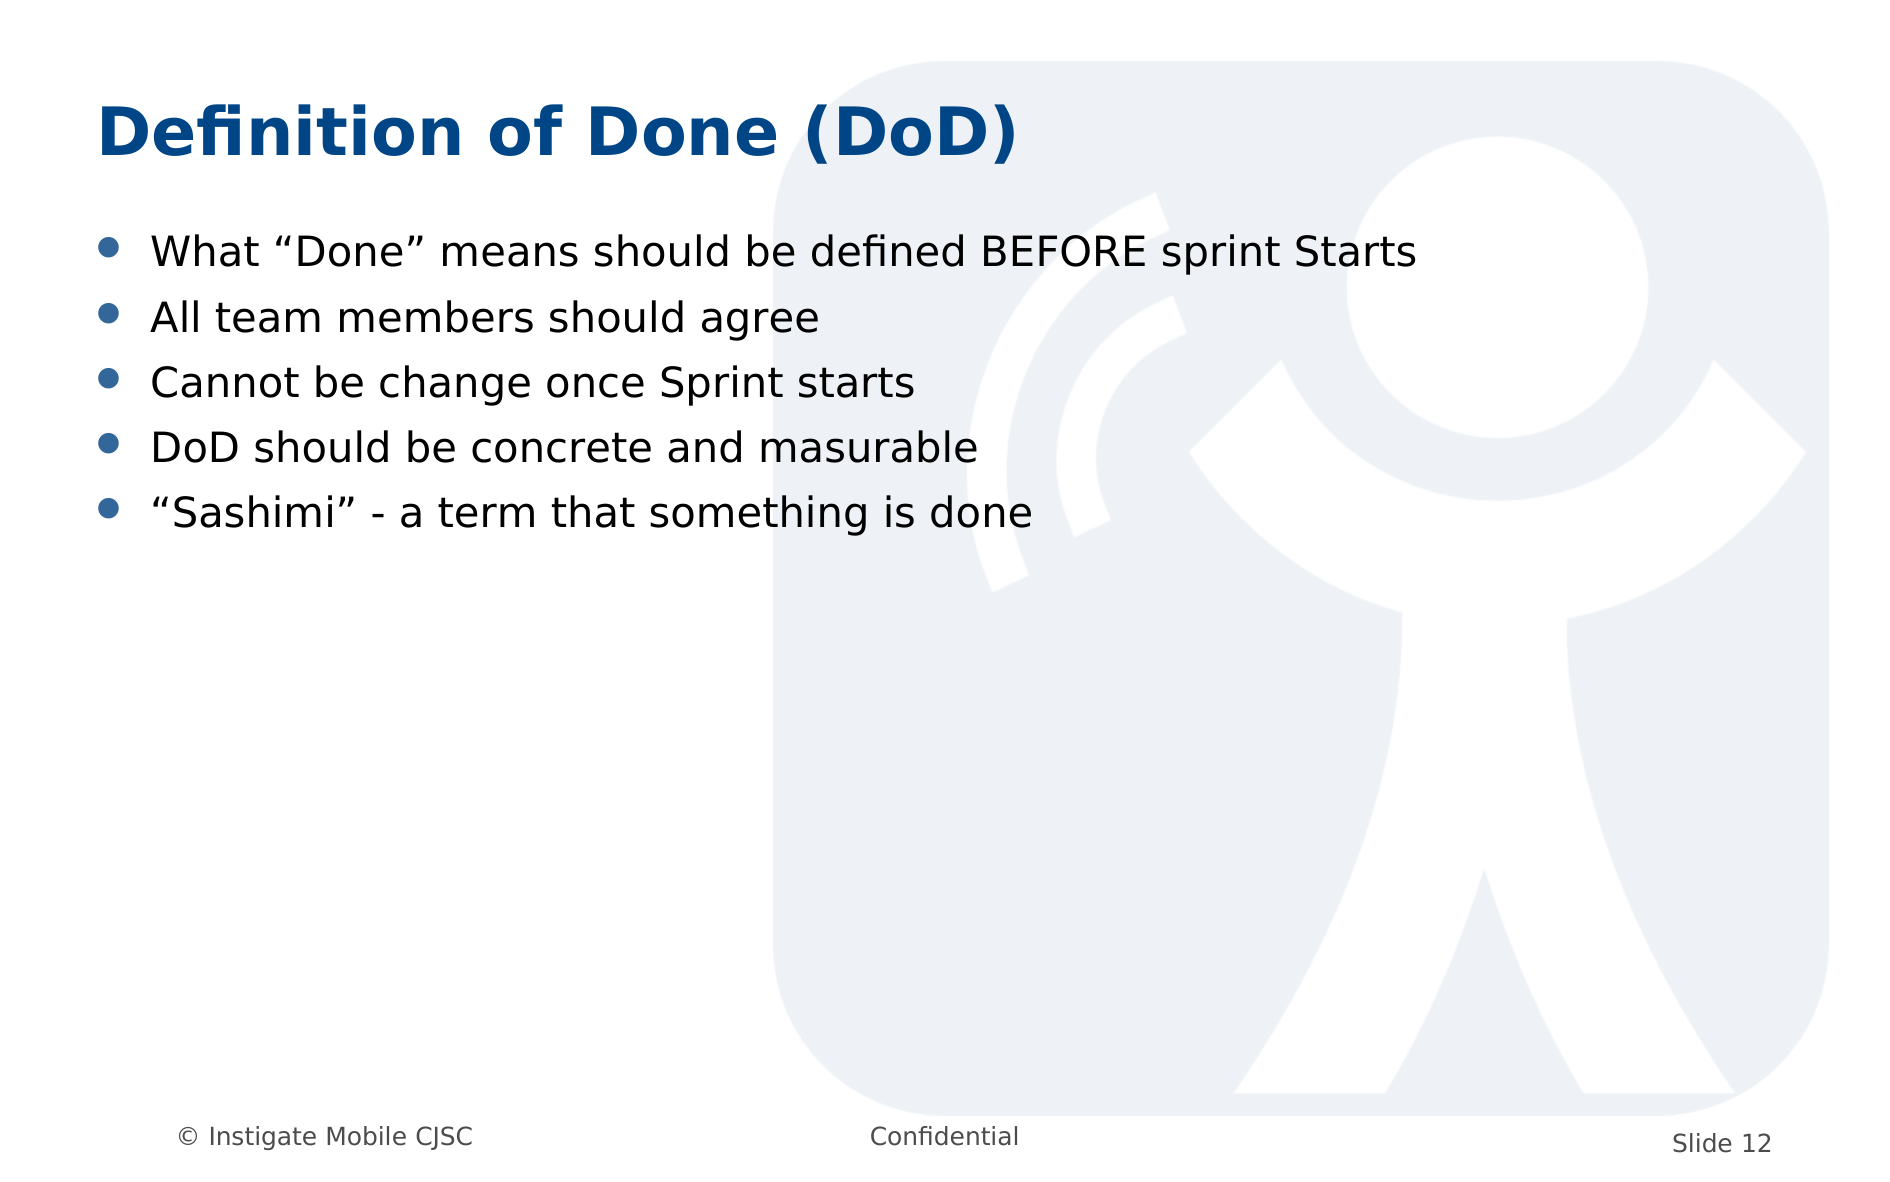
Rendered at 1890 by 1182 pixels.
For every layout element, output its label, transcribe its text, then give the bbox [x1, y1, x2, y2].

list What “Done” means should be defined BEFORE sprint Starts All team members should agree Cannot be change once Sprint starts DoD should be concrete and masurable “Sashimi” - a term that something is done [95, 228, 1795, 914]
title Definition of Done (DoD) [96, 47, 1794, 217]
